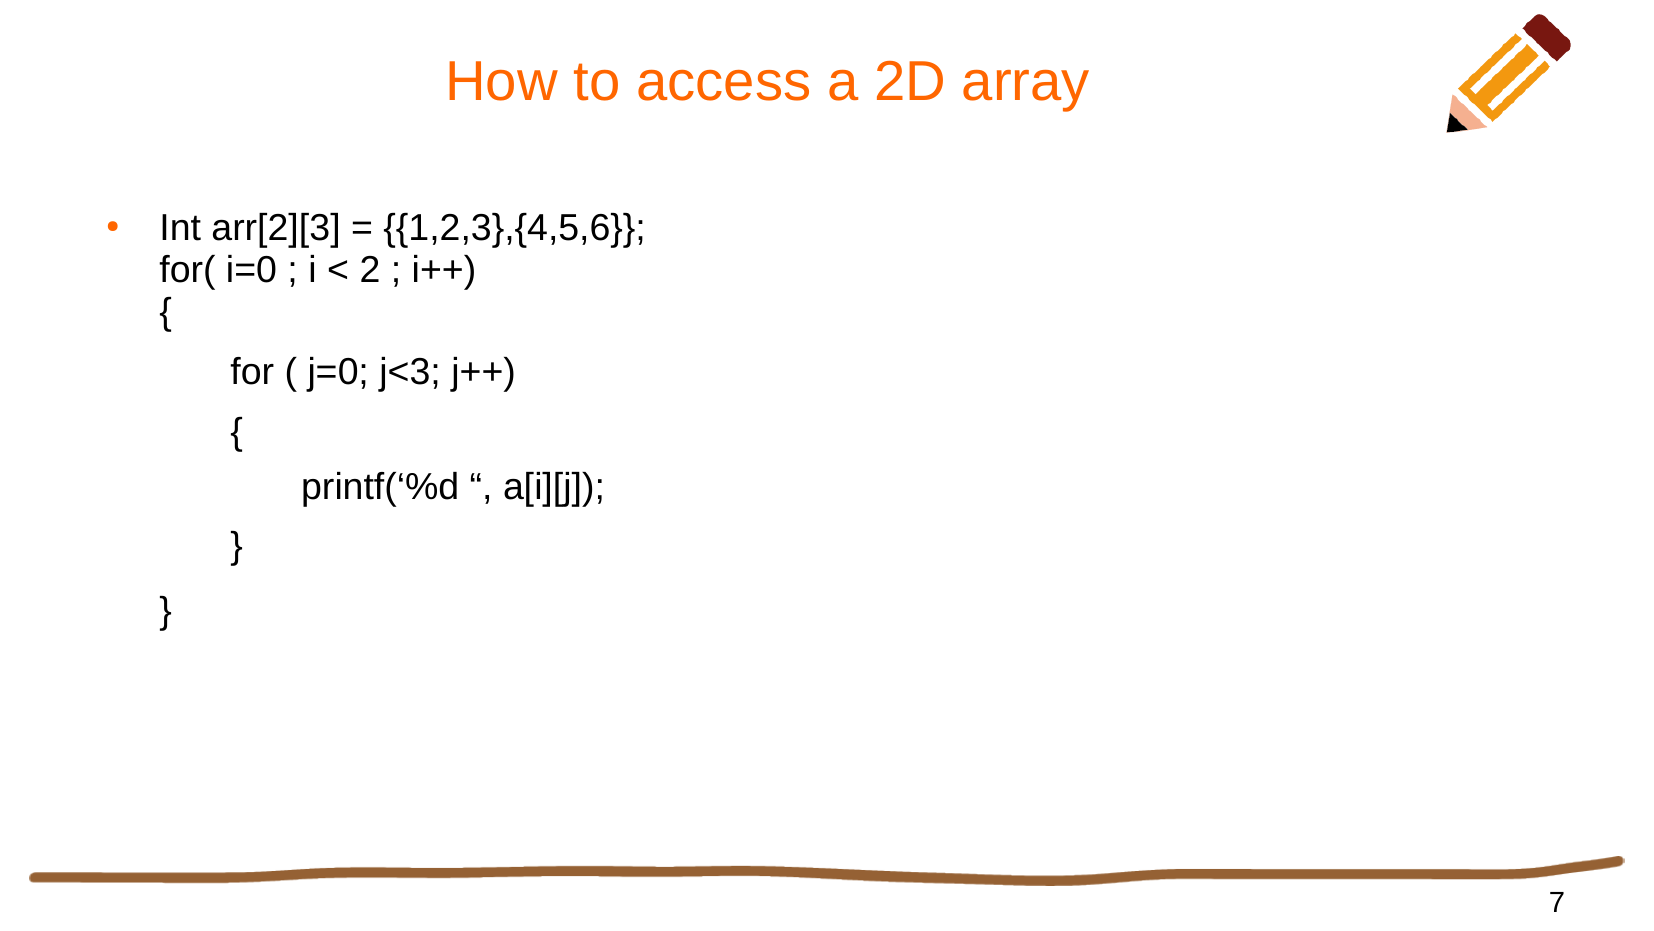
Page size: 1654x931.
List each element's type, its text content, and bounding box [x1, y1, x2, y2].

picture [29, 856, 1625, 886]
picture [1446, 14, 1571, 133]
title How to access a 2D array [88, 29, 1447, 133]
list Int arr[2][3] = {{1,2,3},{4,5,6}}; for( i=0 ; i < 2 ; i++) { for ( j=0; j<3; j++) { printf(‘%d “, a[i][j]); } } [88, 206, 1501, 857]
